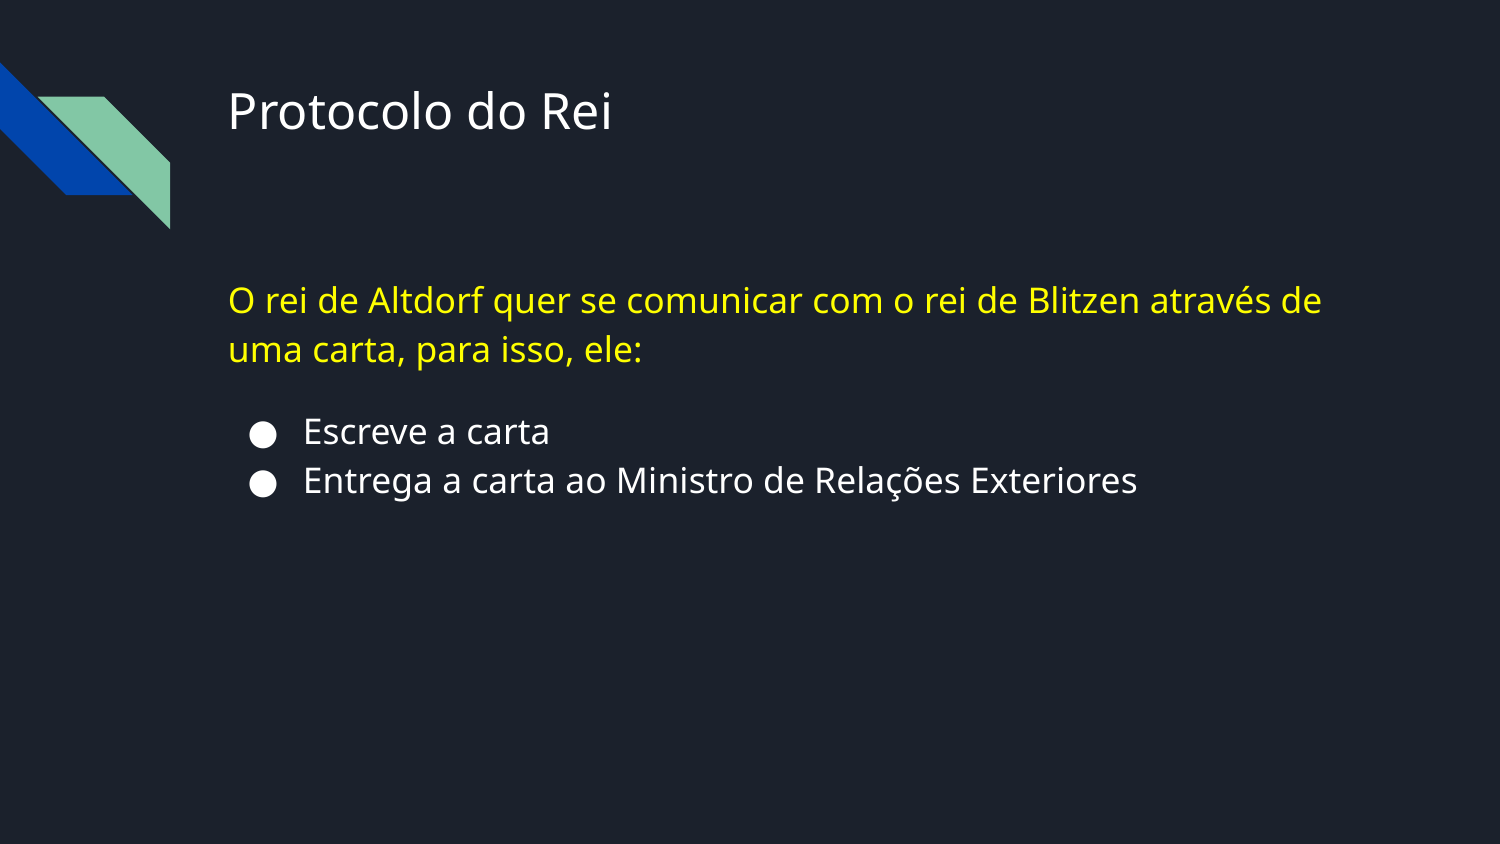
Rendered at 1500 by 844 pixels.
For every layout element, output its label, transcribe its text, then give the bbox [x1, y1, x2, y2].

title Protocolo do Rei [212, 64, 1368, 215]
list O rei de Altdorf quer se comunicar com o rei de Blitzen através de uma carta, para isso, ele: Escreve a carta Entrega a carta ao Ministro de Relações Exteriores [212, 257, 1368, 735]
